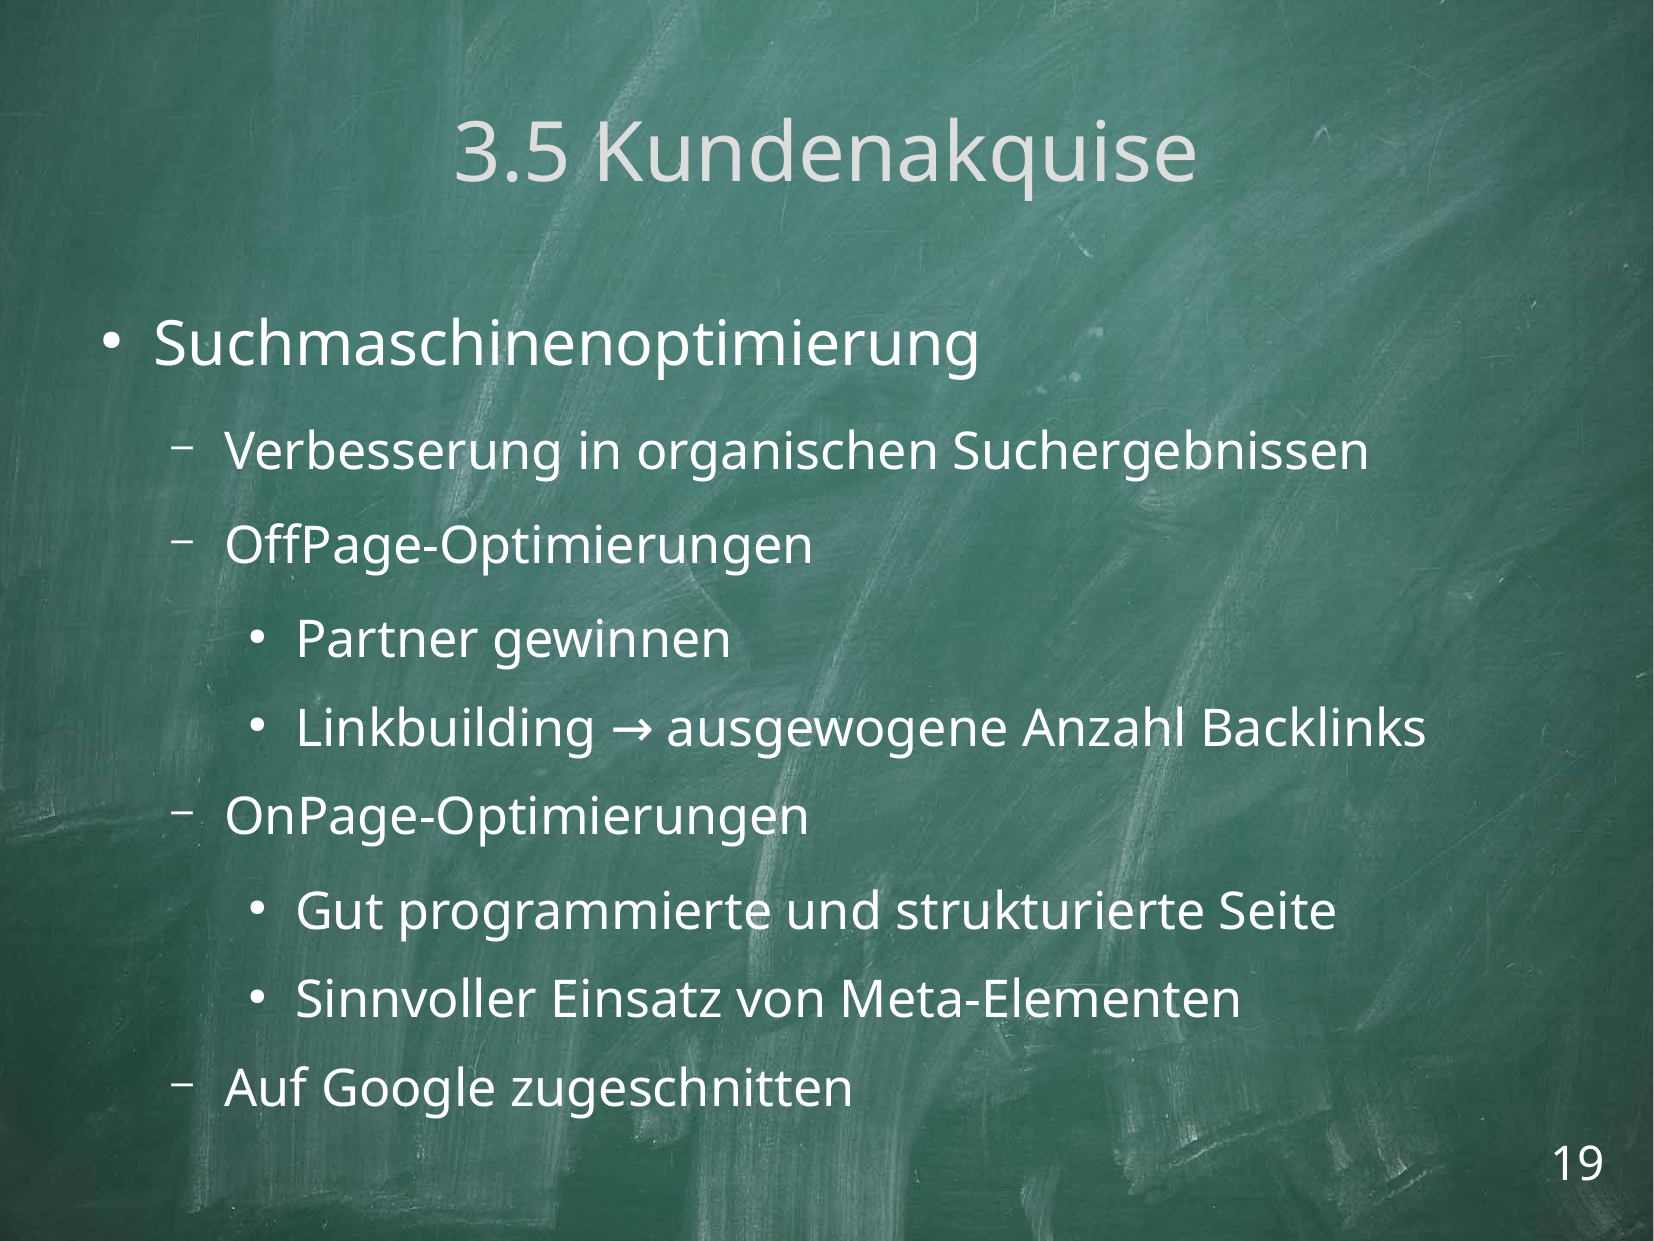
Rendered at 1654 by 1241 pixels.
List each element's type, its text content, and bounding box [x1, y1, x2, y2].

picture [0, 0, 1654, 1241]
title 3.5 Kundenakquise [431, 47, 1223, 252]
text_box 19 [1535, 1122, 1654, 1200]
list Suchmaschinenoptimierung Verbesserung in organischen Suchergebnissen OffPage-Optimierungen Partner gewinnen Linkbuilding → ausgewogene Anzahl Backlinks OnPage-Optimierungen Gut programmierte und strukturierte Seite Sinnvoller Einsatz von Meta-Elementen Auf Google zugeschnitten [82, 299, 1571, 1019]
